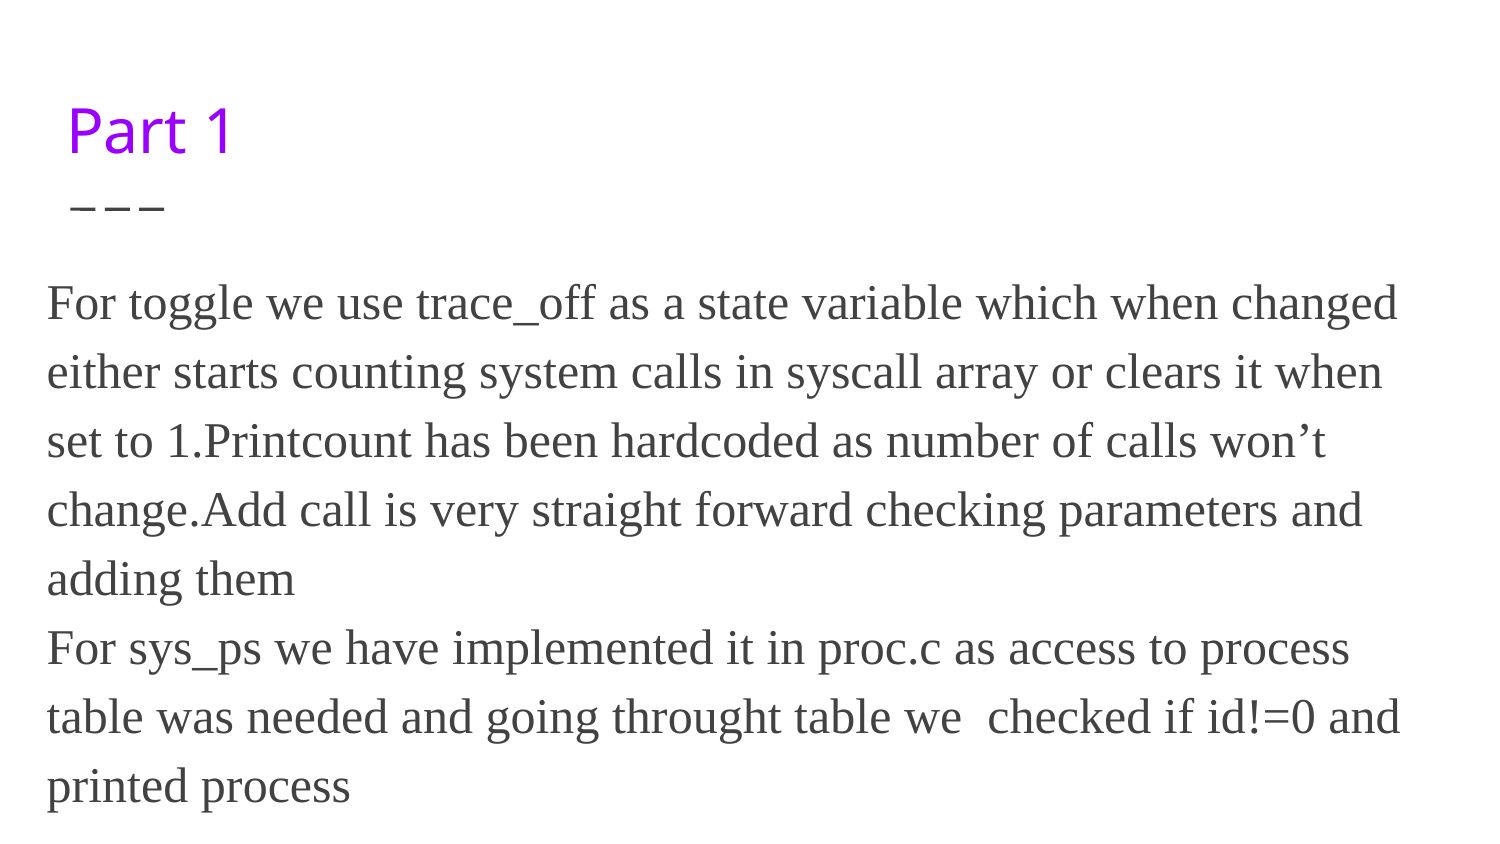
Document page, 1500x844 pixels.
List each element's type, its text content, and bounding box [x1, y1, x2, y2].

title Part 1 [51, 61, 1449, 182]
list For toggle we use trace_off as a state variable which when changed either starts counting system calls in syscall array or clears it when set to 1.Printcount has been hardcoded as number of calls won’t change.Add call is very straight forward checking parameters and adding them For sys_ps we have implemented it in proc.c as access to process table was needed and going throught table we checked if id!=0 and printed process [31, 245, 1430, 755]
